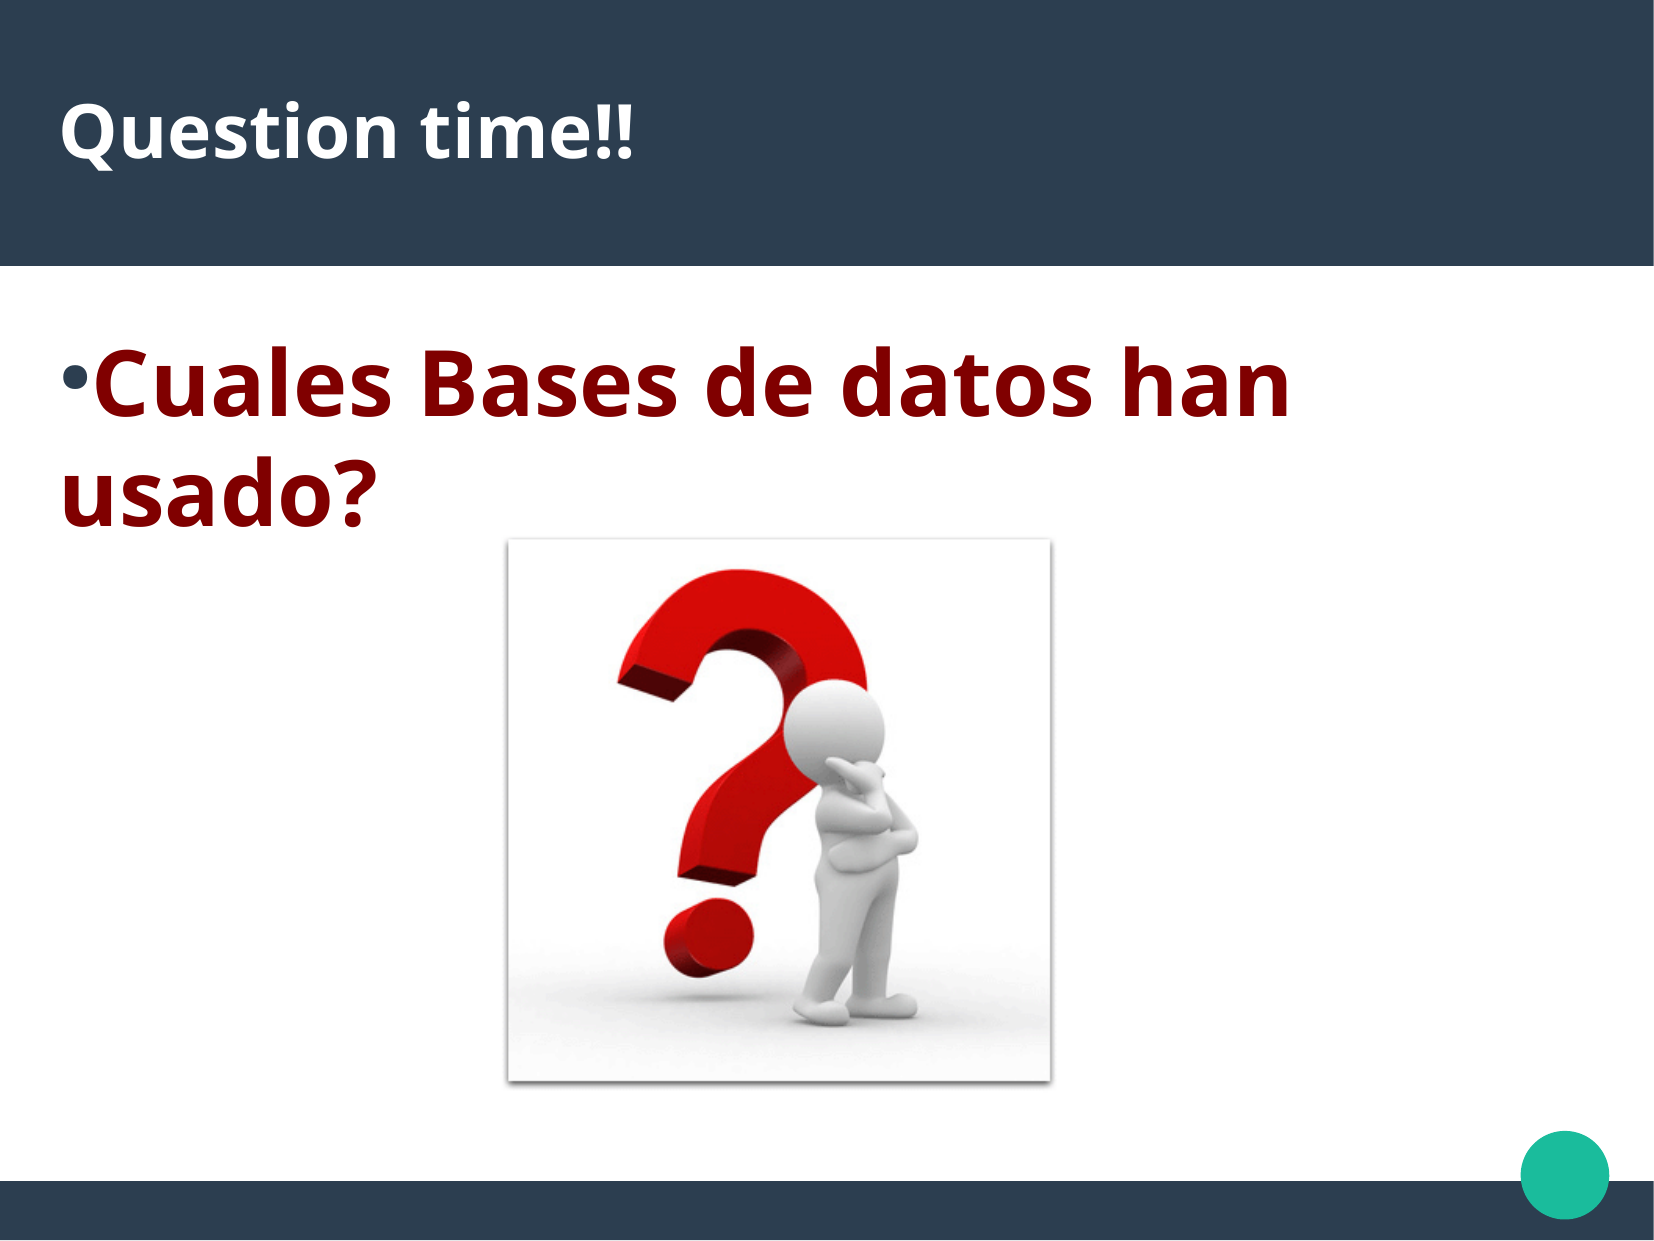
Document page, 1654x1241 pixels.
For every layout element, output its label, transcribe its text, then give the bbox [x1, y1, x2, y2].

list Cuales Bases de datos han usado? [59, 324, 1595, 1152]
picture [493, 525, 1066, 1097]
title Question time!! [59, 49, 1595, 207]
